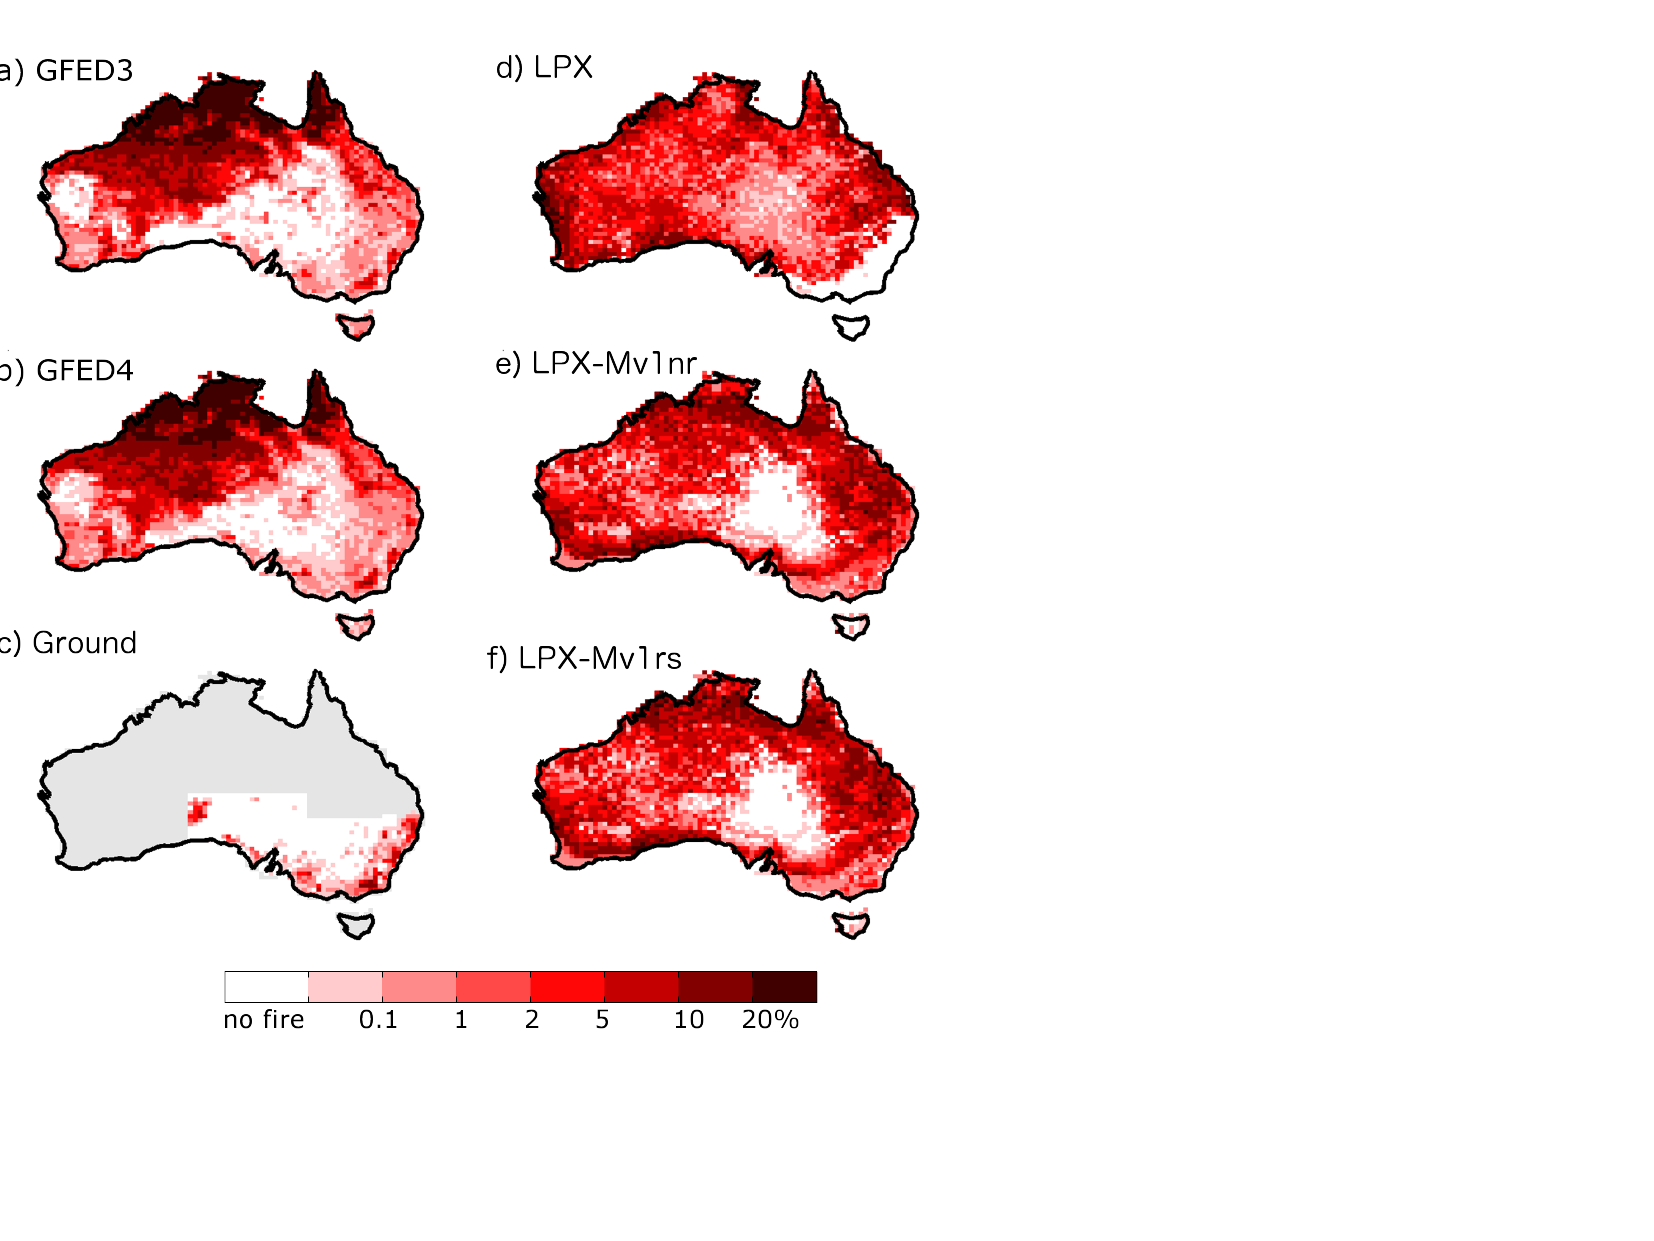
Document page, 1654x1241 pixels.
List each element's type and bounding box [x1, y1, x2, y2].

picture [0, 11, 963, 1076]
